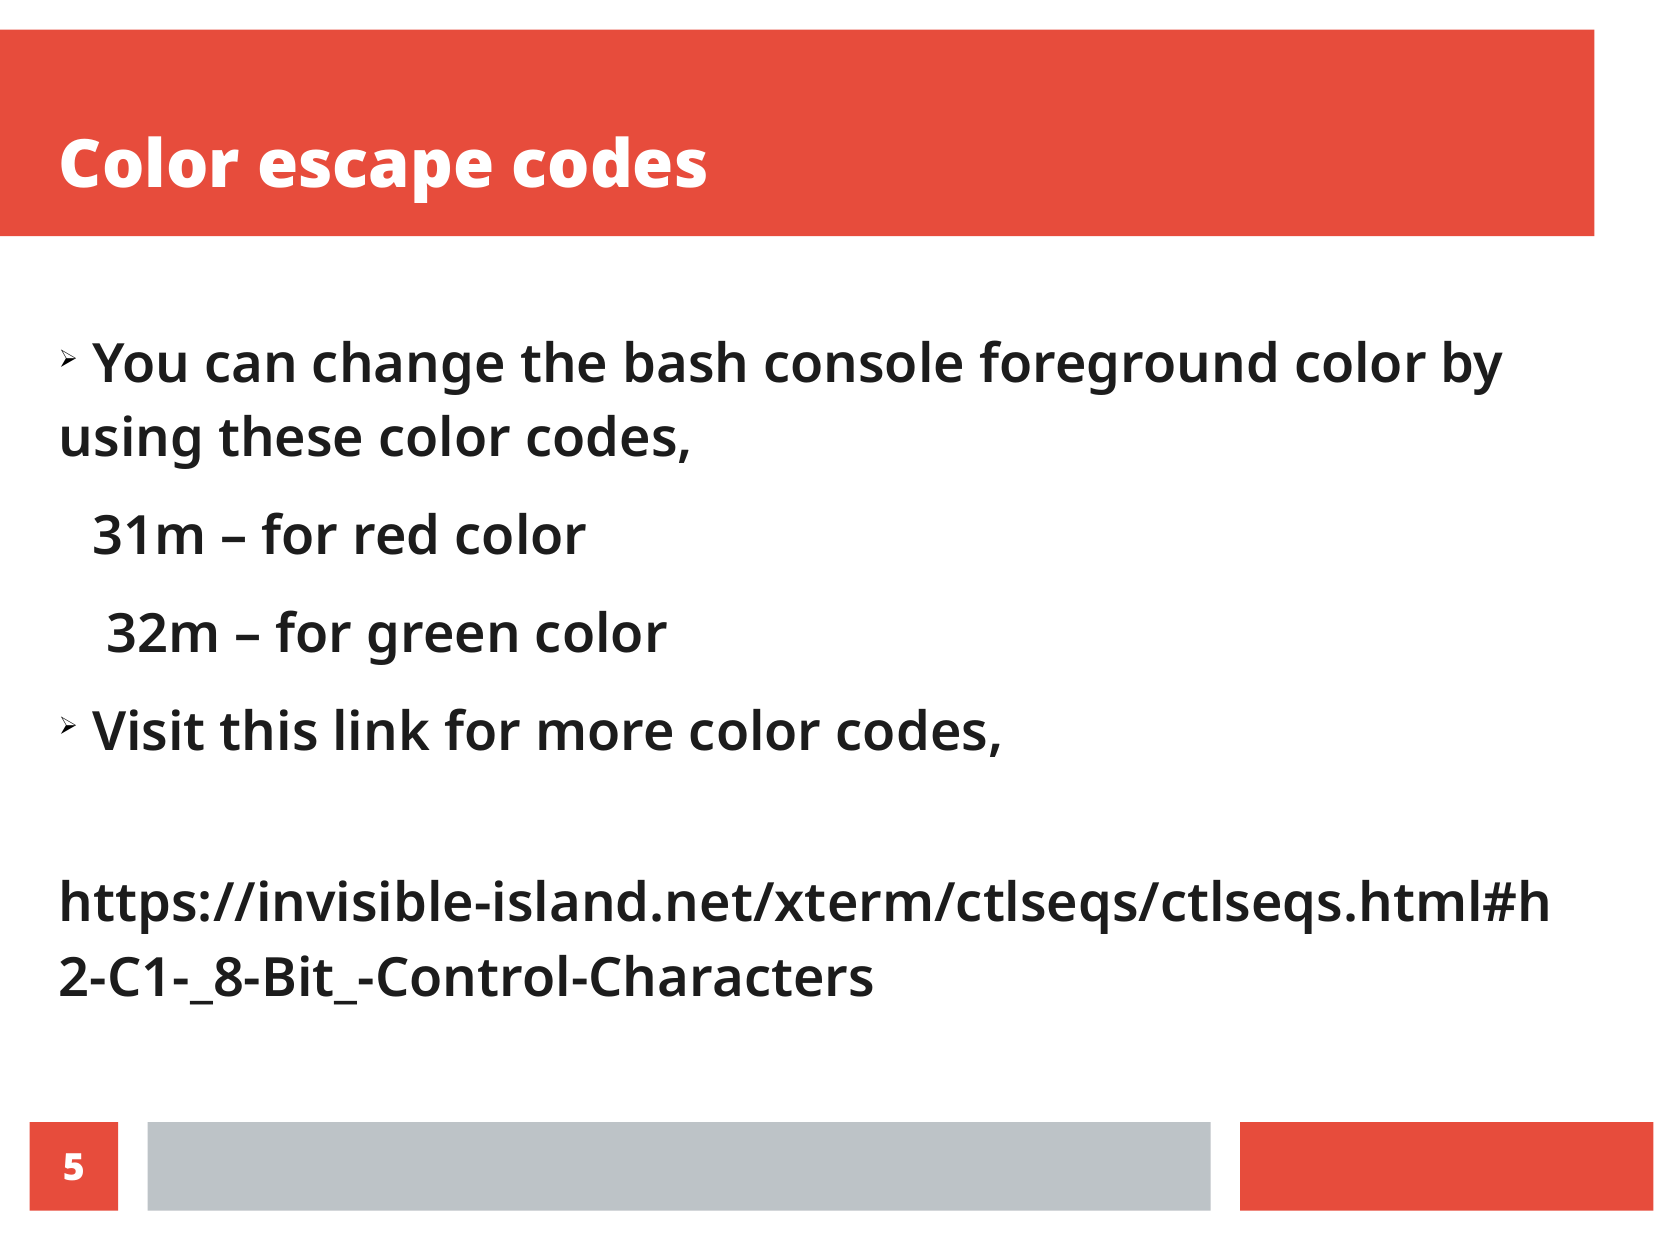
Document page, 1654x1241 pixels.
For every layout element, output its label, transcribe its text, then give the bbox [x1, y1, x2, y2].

list You can change the bash console foreground color by using these color codes, 31m – for red color 32m – for green color Visit this link for more color codes, https://invisible-island.net/xterm/ctlseqs/ctlseqs.html#h2-C1-_8-Bit_-Control-Characters [59, 324, 1565, 1093]
title Color escape codes [59, 59, 1595, 207]
